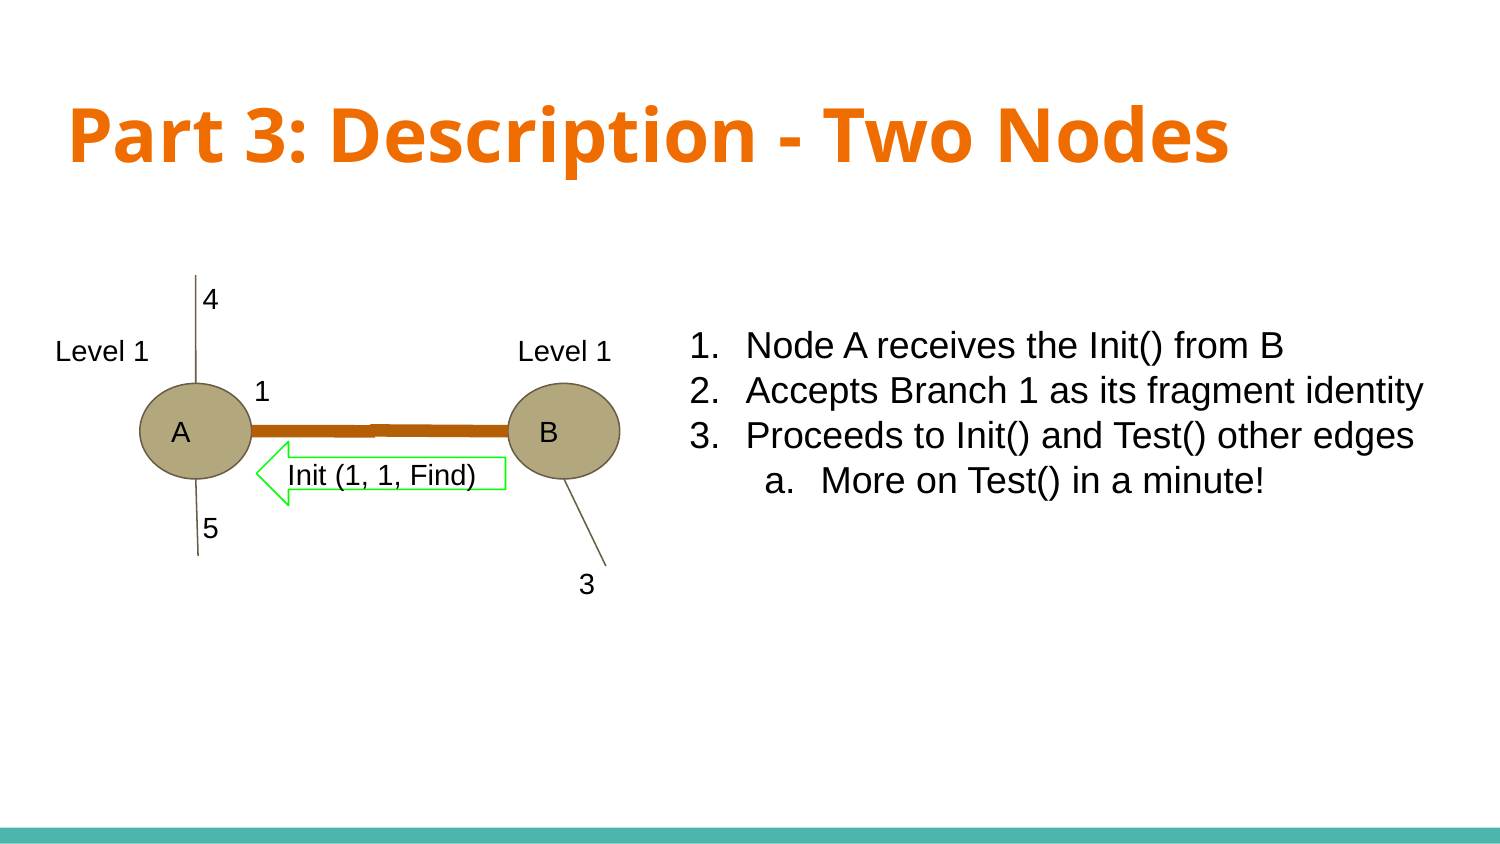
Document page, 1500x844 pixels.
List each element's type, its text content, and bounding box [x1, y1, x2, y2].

text_box 5 [187, 494, 270, 552]
title Part 3: Description - Two Nodes [51, 72, 1449, 189]
text_box 3 [563, 551, 606, 581]
text_box A [139, 383, 252, 479]
text_box Level 1 [502, 317, 641, 371]
text_box Node A receives the Init() from B Accepts Branch 1 as its fragment identity Proceeds to Init() and Test() other edges More on Test() in a minute! [655, 305, 1500, 556]
text_box B [508, 383, 620, 479]
text_box 4 [187, 265, 259, 323]
text_box Level 1 [40, 317, 178, 371]
text_box Init (1, 1, Find) [256, 441, 506, 506]
text_box 1 [239, 357, 311, 410]
